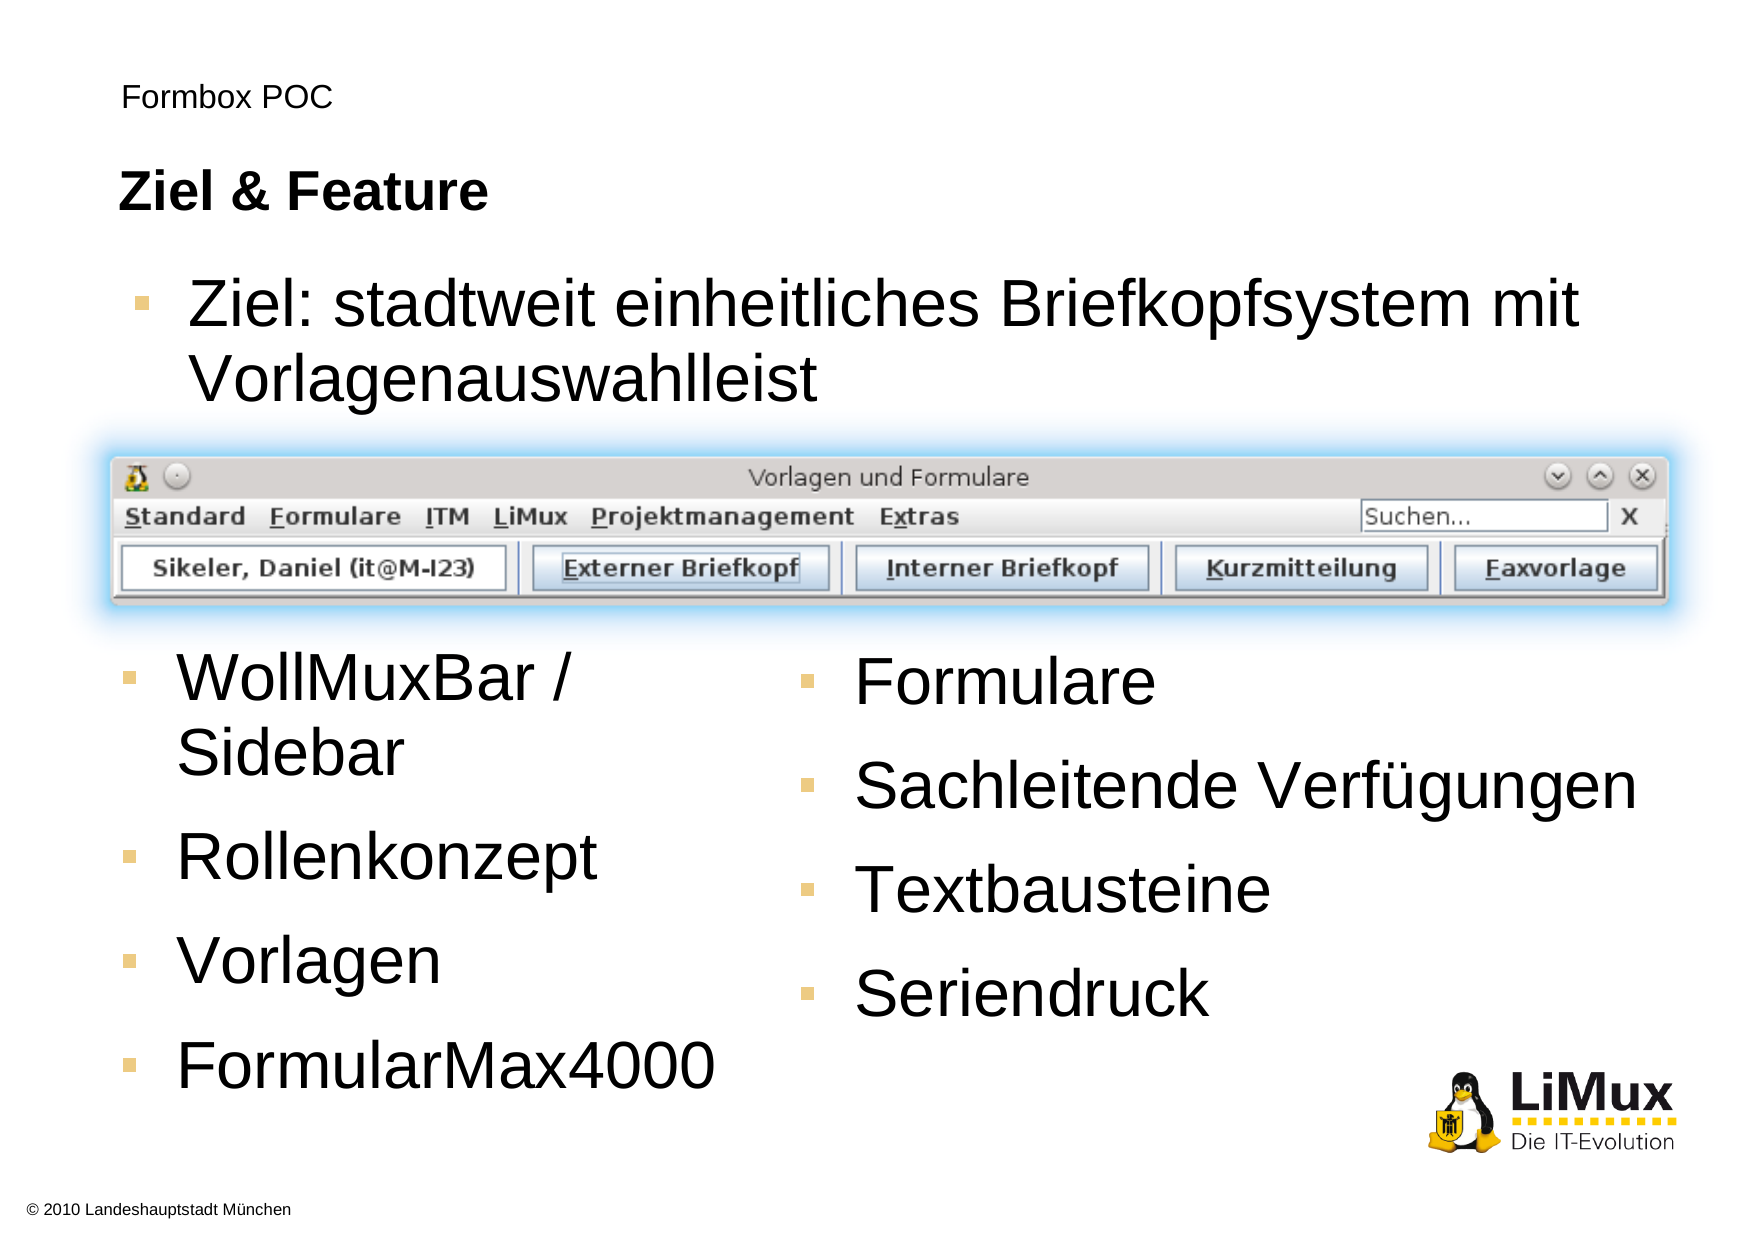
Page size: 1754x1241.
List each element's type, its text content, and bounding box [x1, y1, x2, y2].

list WollMuxBar / Sidebar Rollenkonzept Vorlagen FormularMax4000 [105, 680, 768, 1241]
title Ziel & Feature [118, 159, 1697, 308]
list Formulare Sachleitende Verfügungen Textbausteine Seriendruck [783, 643, 1684, 1117]
picture [1417, 1059, 1731, 1173]
picture [37, 383, 1743, 680]
list Ziel: stadtweit einheitliches Briefkopfsystem mit Vorlagenauswahlleist [118, 265, 1684, 416]
